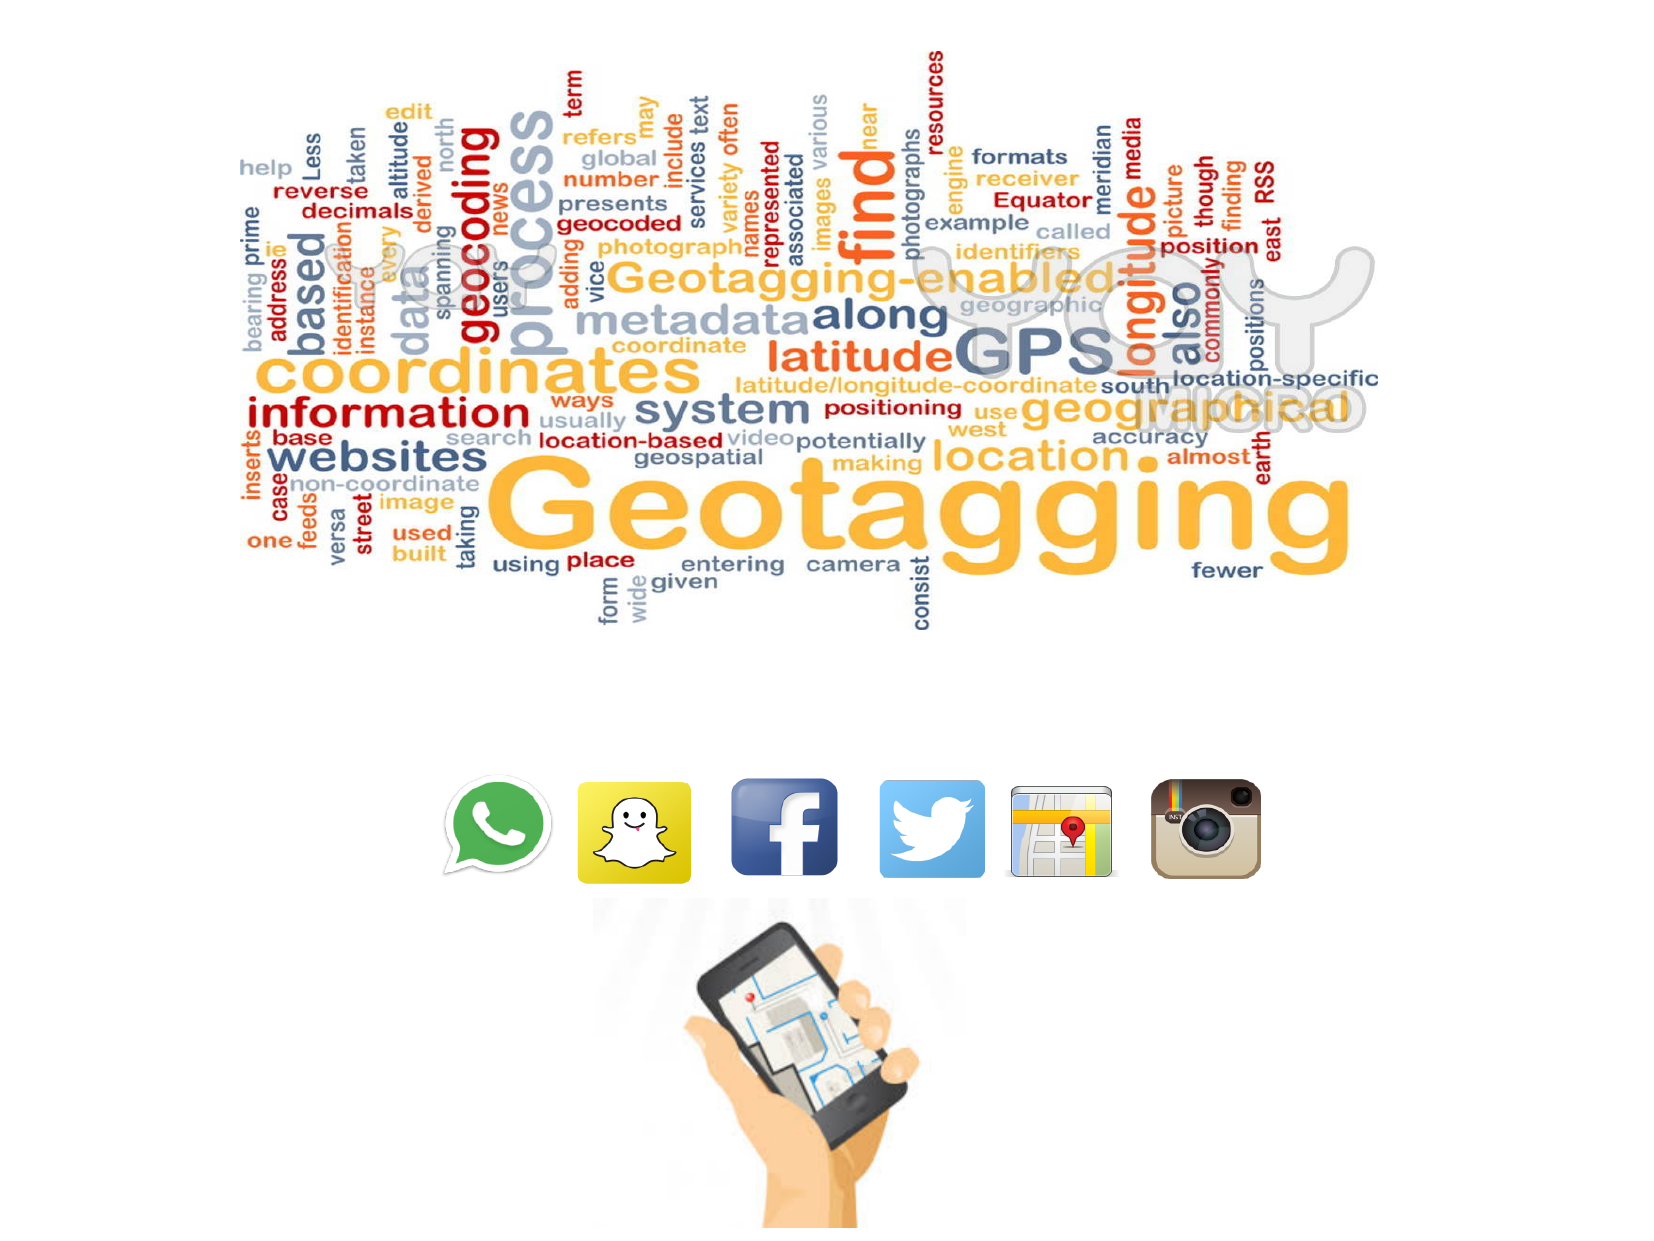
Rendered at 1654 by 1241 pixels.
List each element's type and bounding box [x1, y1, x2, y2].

picture [240, 51, 1378, 631]
picture [435, 768, 558, 880]
picture [722, 770, 846, 883]
picture [593, 898, 966, 1228]
picture [572, 776, 696, 889]
picture [999, 775, 1123, 887]
picture [1151, 779, 1261, 879]
picture [874, 775, 990, 883]
